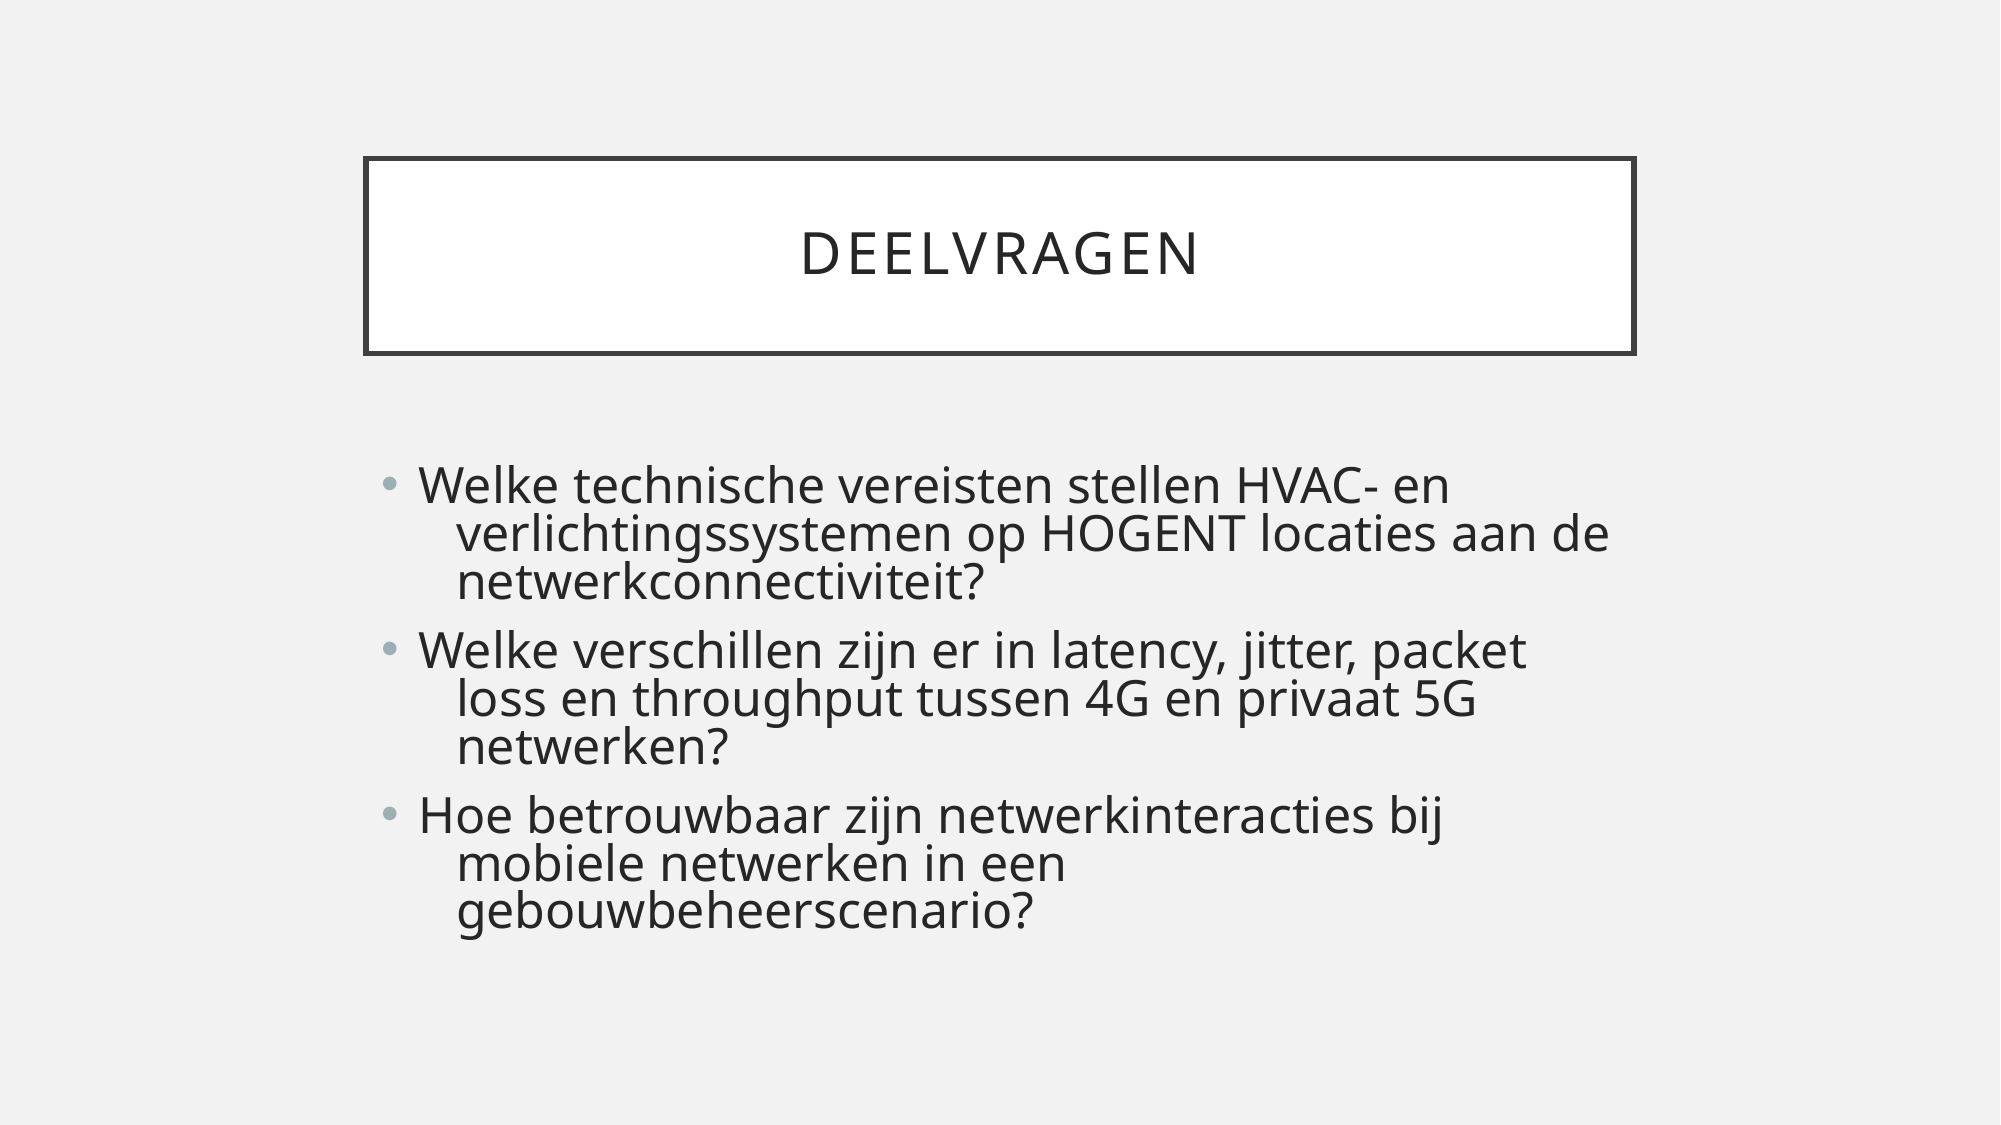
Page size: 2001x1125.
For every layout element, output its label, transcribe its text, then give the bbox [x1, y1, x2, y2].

list Welke technische vereisten stellen HVAC- en verlichtingssystemen op HOGENT locaties aan de netwerkconnectiviteit? Welke verschillen zijn er in latency, jitter, packet loss en throughput tussen 4G en privaat 5G netwerken? Hoe betrouwbaar zijn netwerkinteracties bij mobiele netwerken in een gebouwbeheerscenario? [366, 457, 1634, 967]
title Deelvragen [366, 158, 1634, 354]
